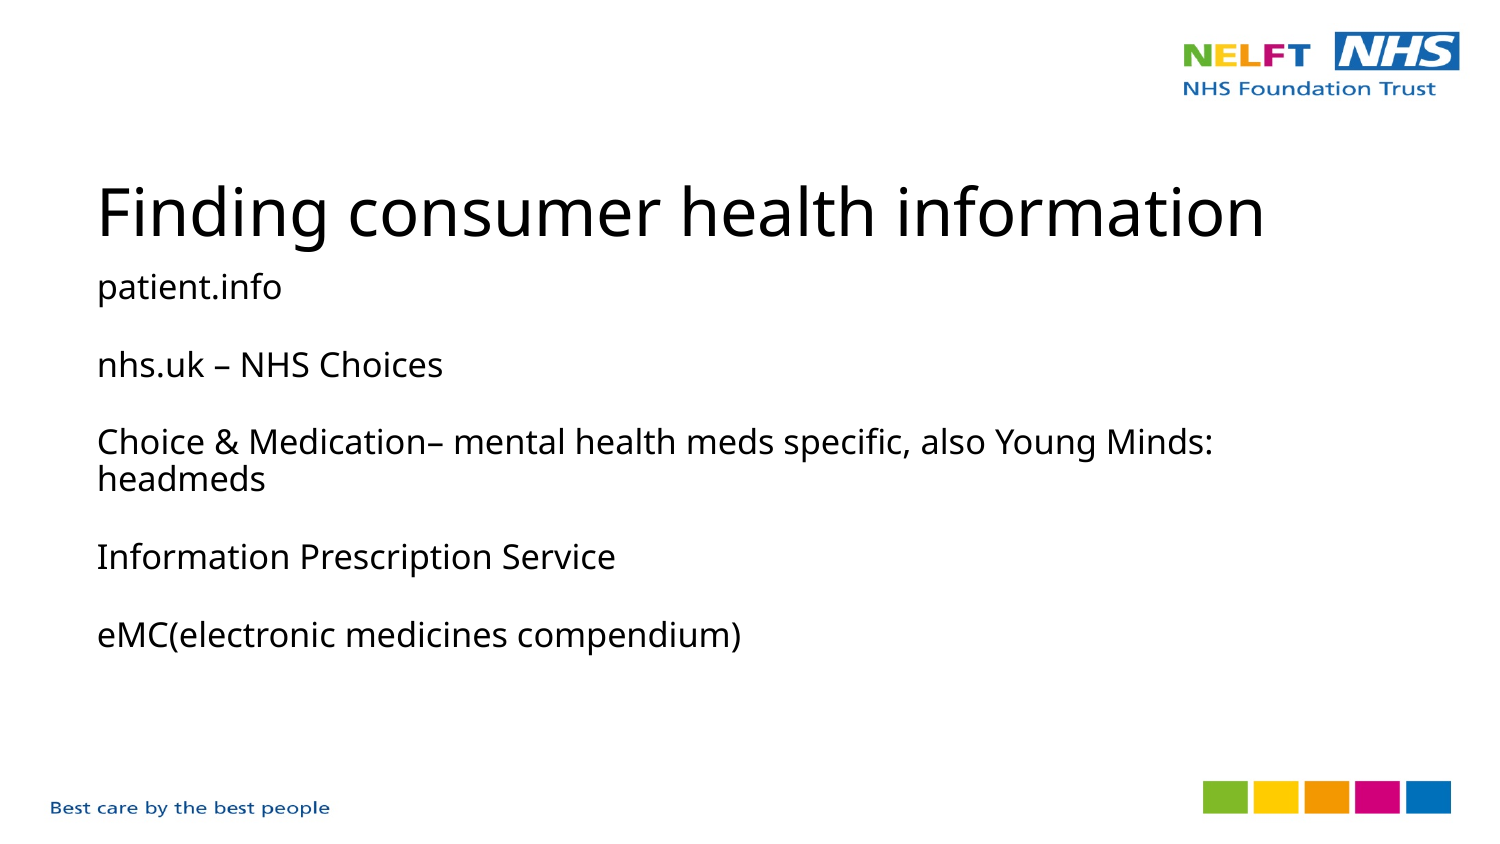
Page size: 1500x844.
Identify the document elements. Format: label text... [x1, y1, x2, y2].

list patient.info nhs.uk – NHS Choices Choice & Medication – mental health meds specific, also Young Minds: headmeds Information Prescription Service eMC (electronic medicines compendium) [81, 262, 1322, 666]
title Finding consumer health information [81, 162, 1322, 262]
